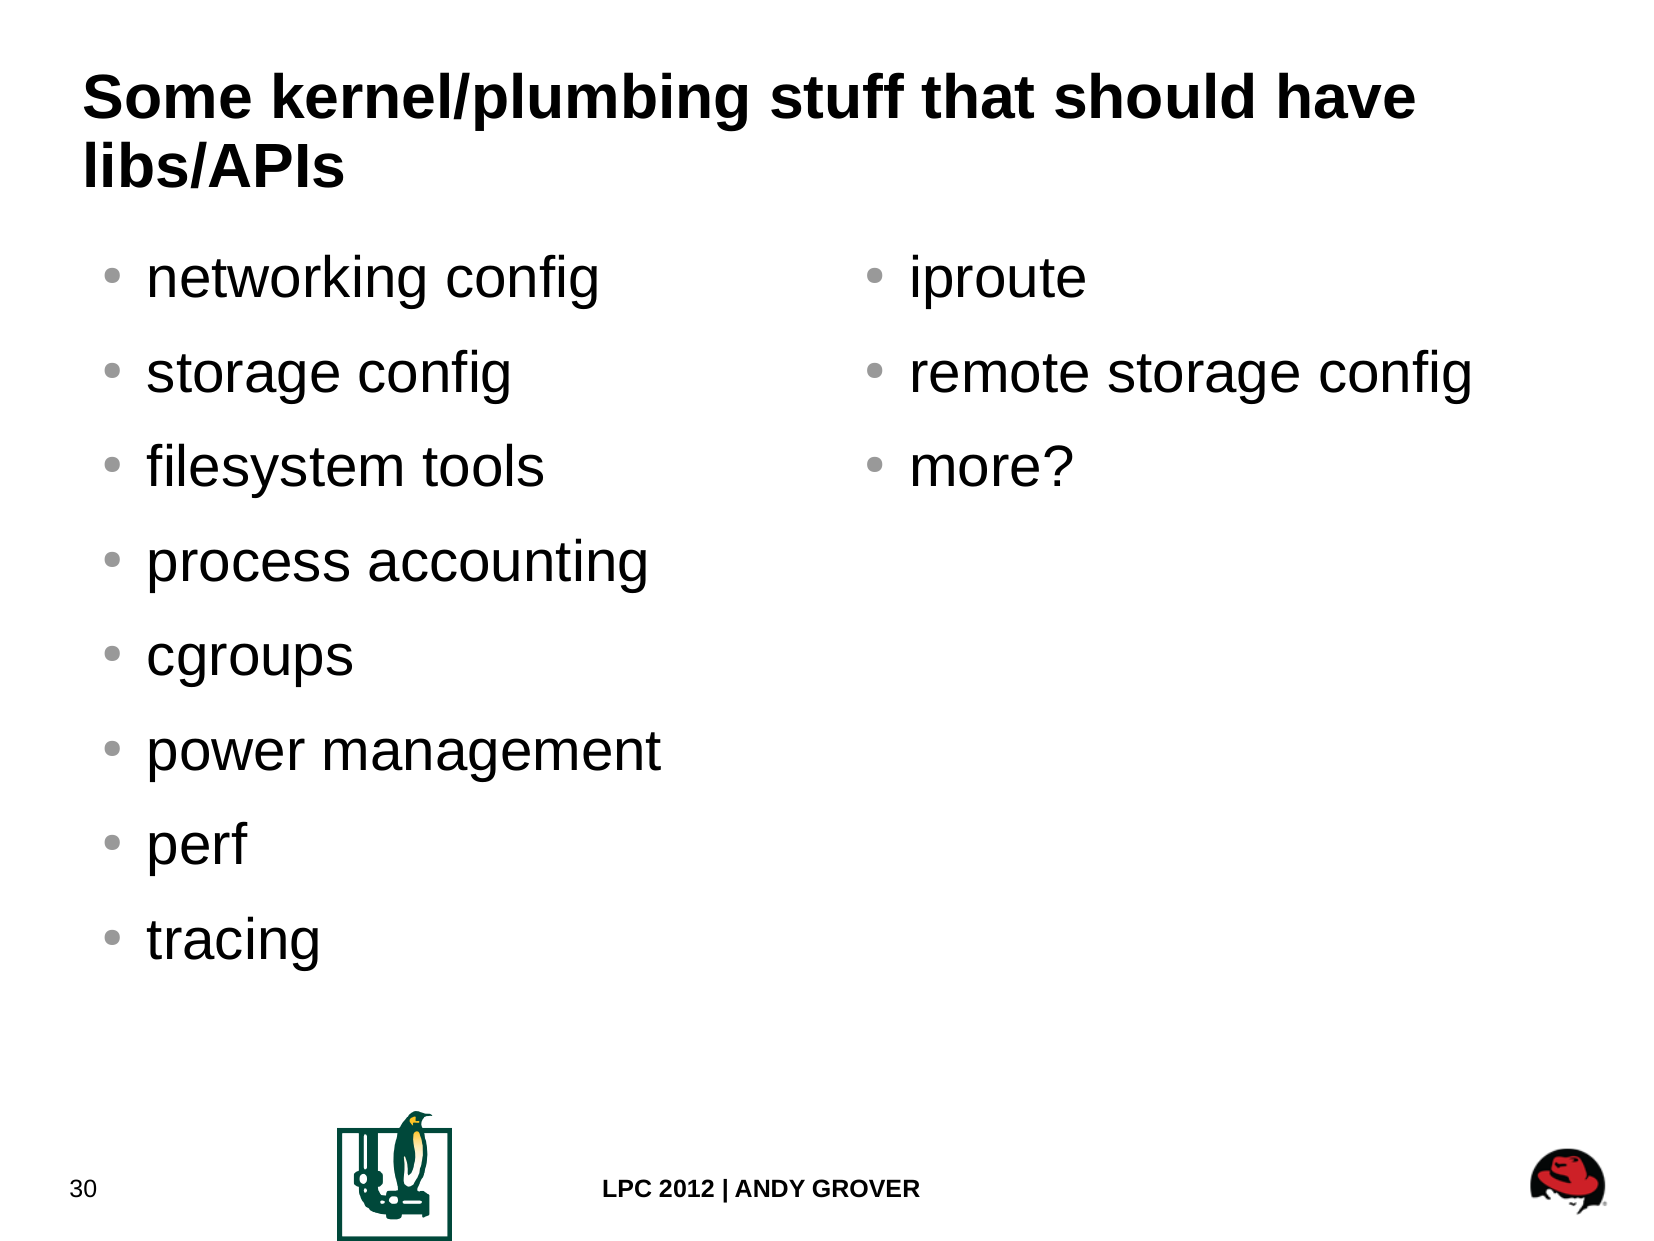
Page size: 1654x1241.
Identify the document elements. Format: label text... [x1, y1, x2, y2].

picture [1529, 1146, 1613, 1224]
list iproute remote storage config more? [849, 244, 1576, 1039]
list networking config storage config filesystem tools process accounting cgroups power management perf tracing [86, 244, 814, 1039]
picture [337, 1111, 452, 1241]
title Some kernel/plumbing stuff that should have libs/APIs [82, 37, 1571, 226]
